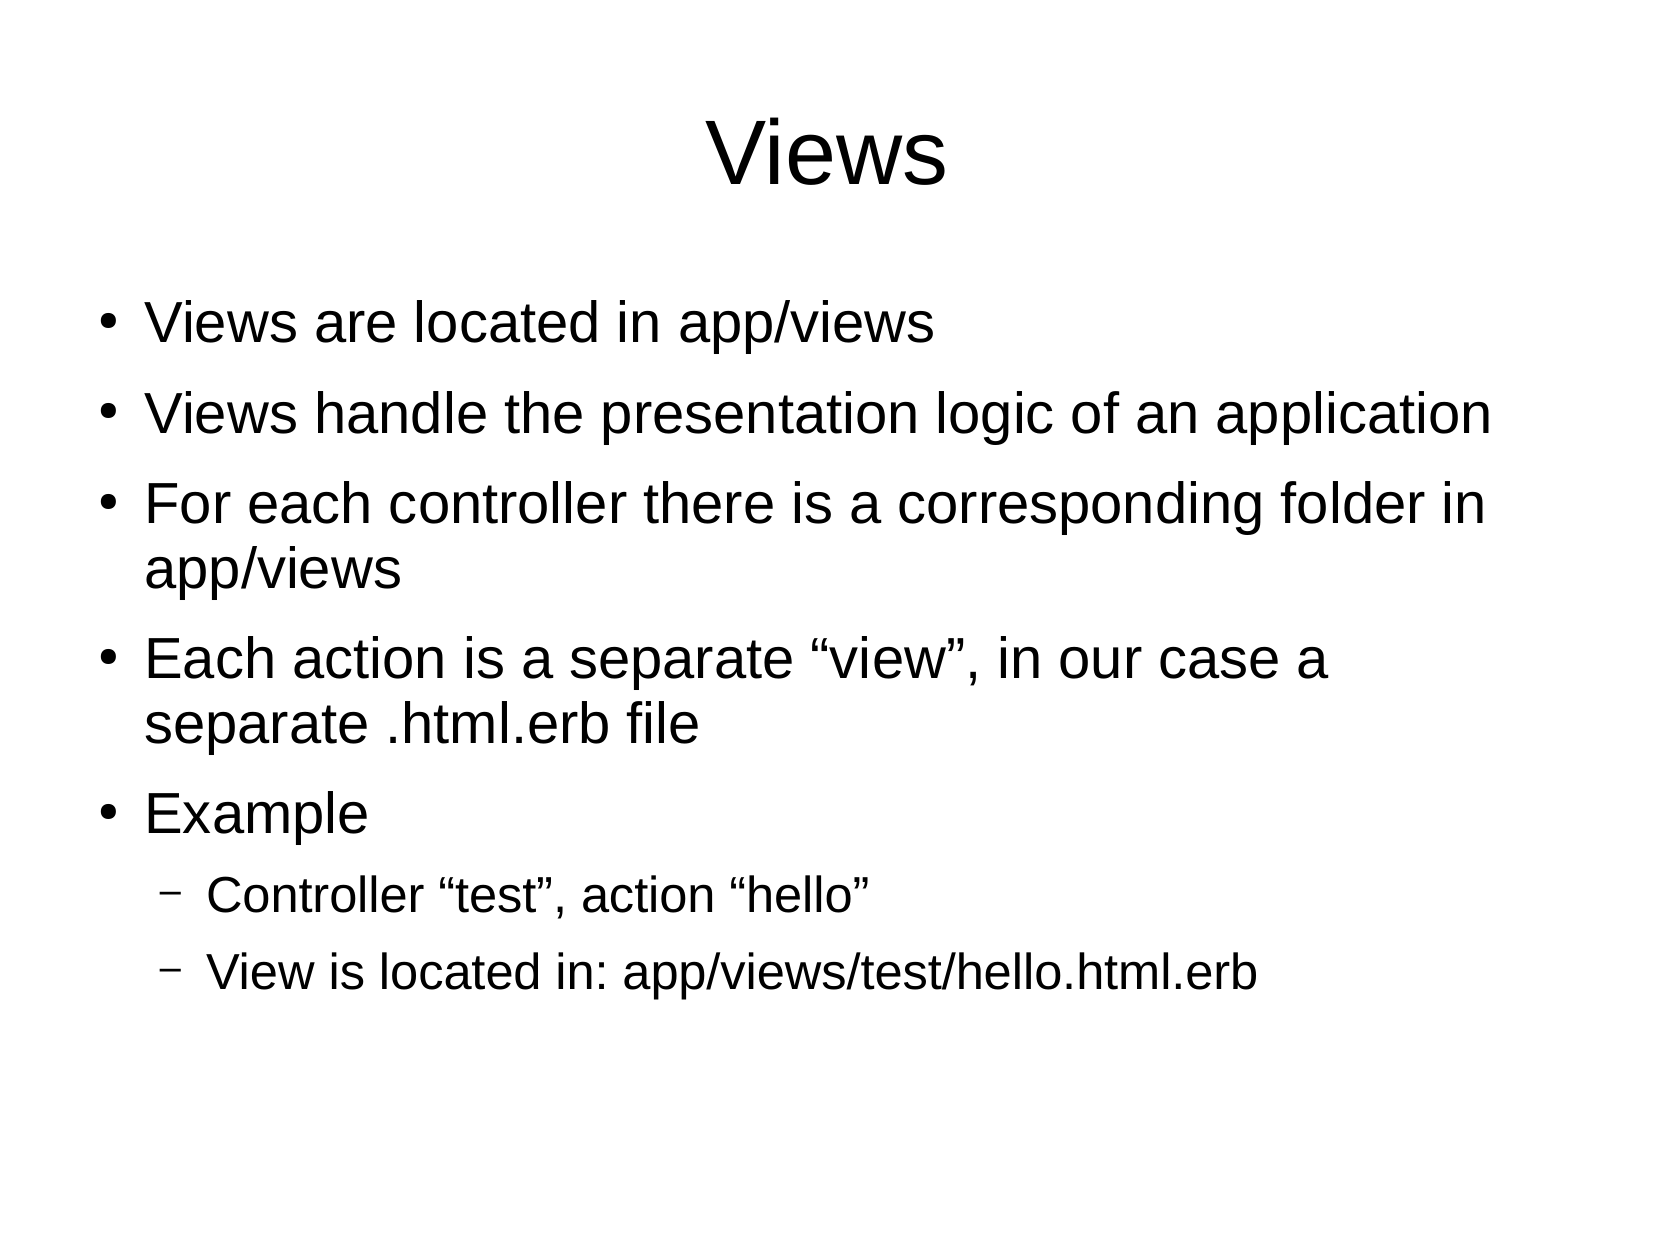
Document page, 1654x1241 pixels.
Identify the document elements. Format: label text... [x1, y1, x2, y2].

list Views are located in app/views Views handle the presentation logic of an application For each controller there is a corresponding folder in app/views Each action is a separate “view”, in our case a separate .html.erb file Example Controller “test”, action “hello” View is located in: app/views/test/hello.html.erb [82, 290, 1571, 1010]
title Views [82, 49, 1571, 257]
